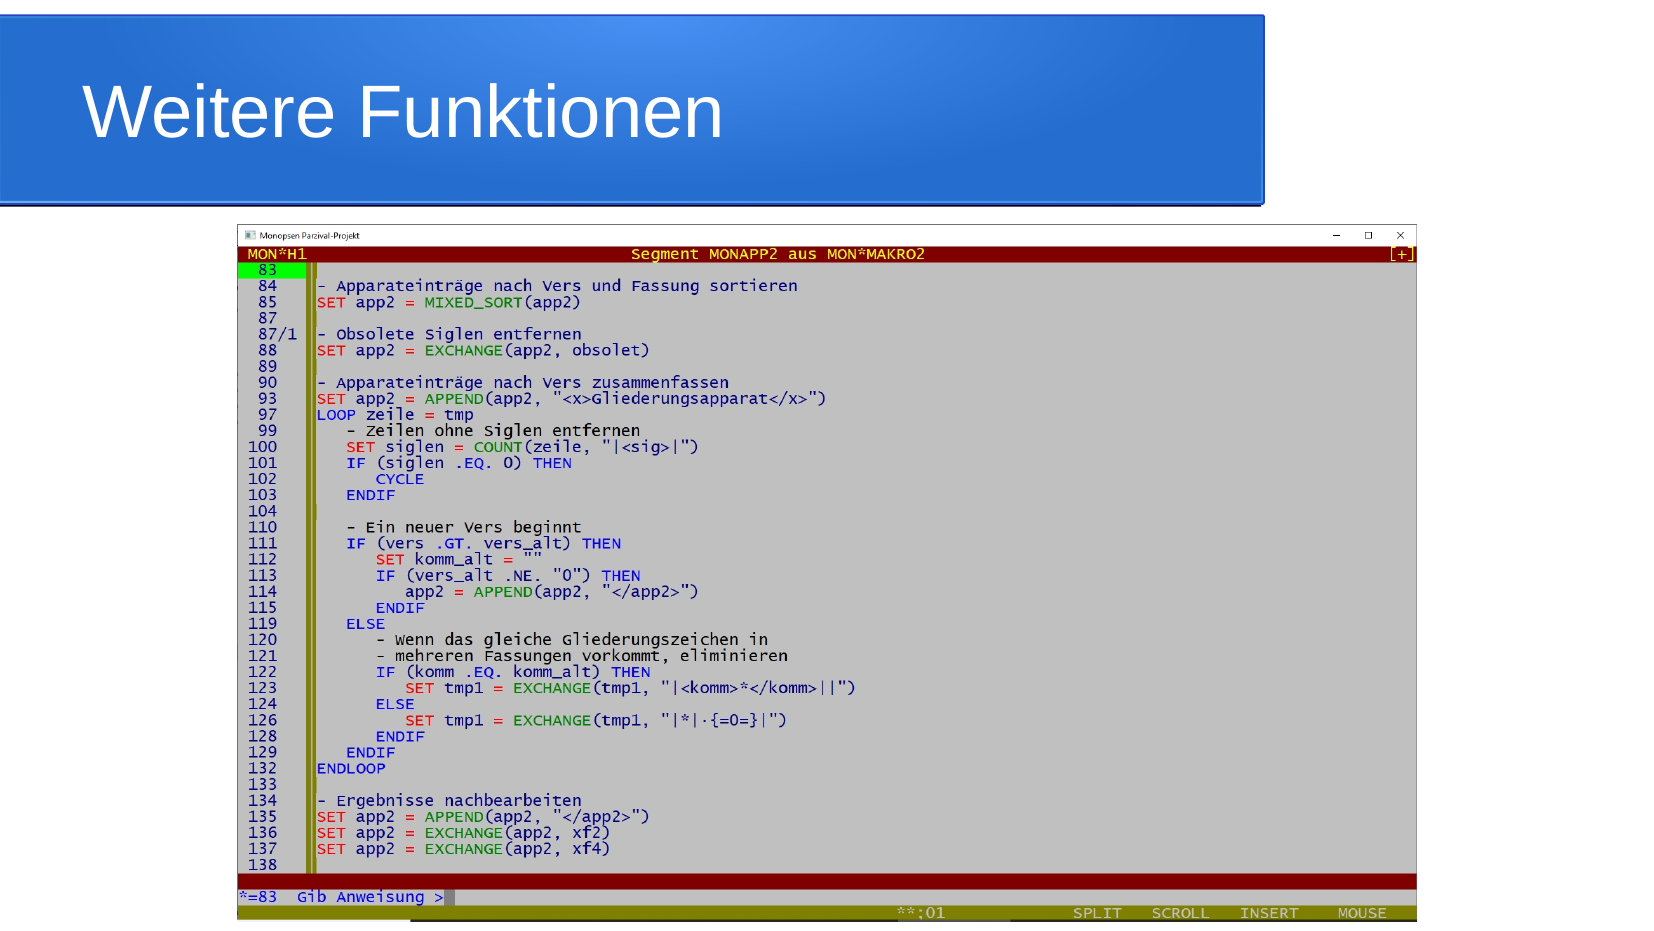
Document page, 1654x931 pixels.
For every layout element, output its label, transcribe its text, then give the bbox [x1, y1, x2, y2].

picture [237, 224, 1417, 922]
title Weitere Funktionen [82, 35, 1235, 189]
